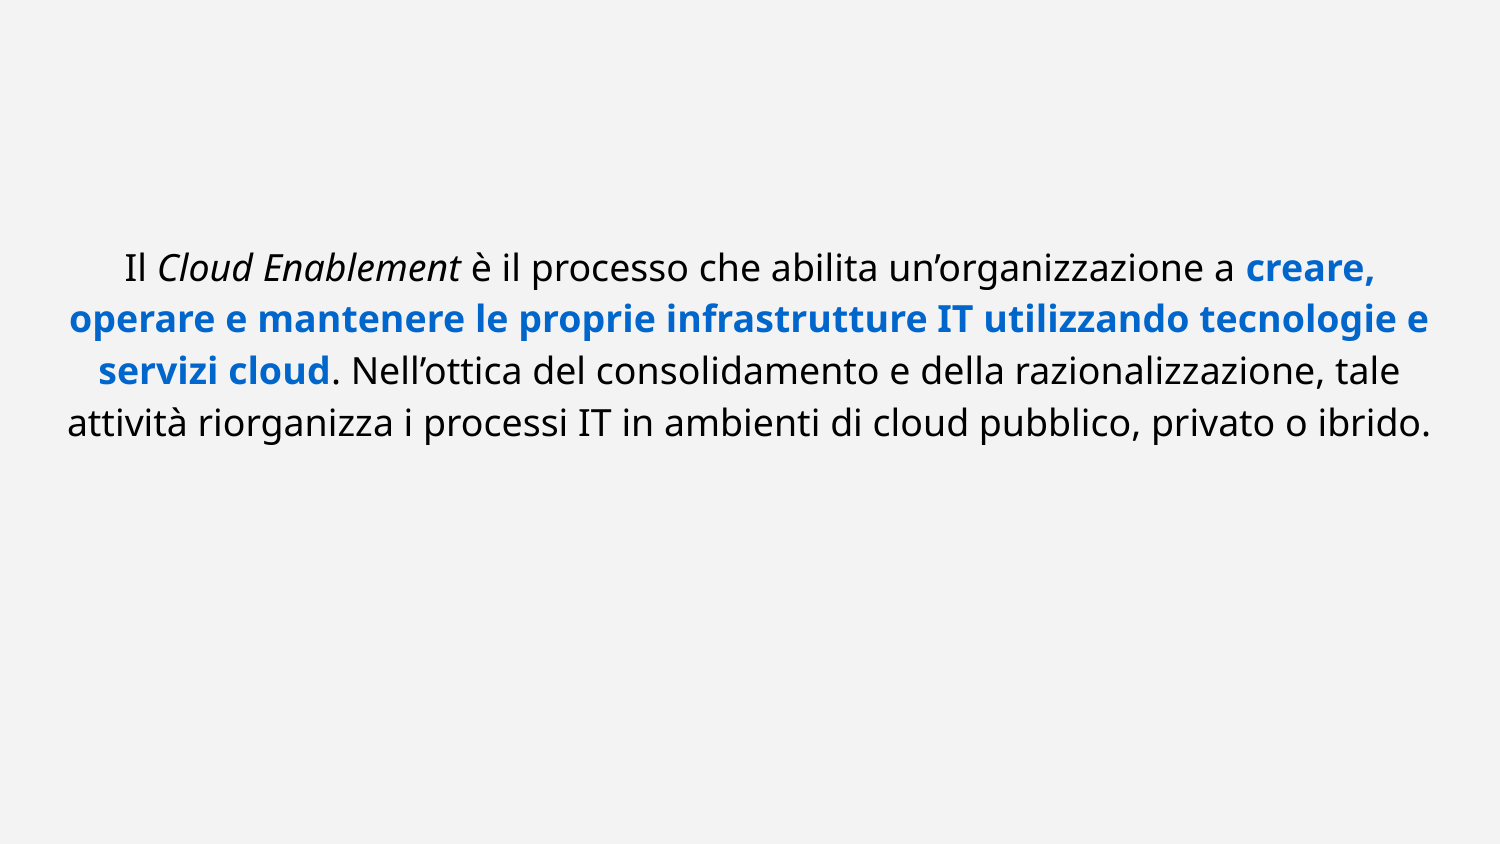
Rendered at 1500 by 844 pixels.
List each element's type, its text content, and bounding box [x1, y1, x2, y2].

text_box Il Cloud Enablement è il processo che abilita un’organizzazione a creare, operare e mantenere le proprie infrastrutture IT utilizzando tecnologie e servizi cloud. Nell’ottica del consolidamento e della razionalizzazione, tale attività riorganizza i processi IT in ambienti di cloud pubblico, privato o ibrido. [41, 222, 1459, 622]
